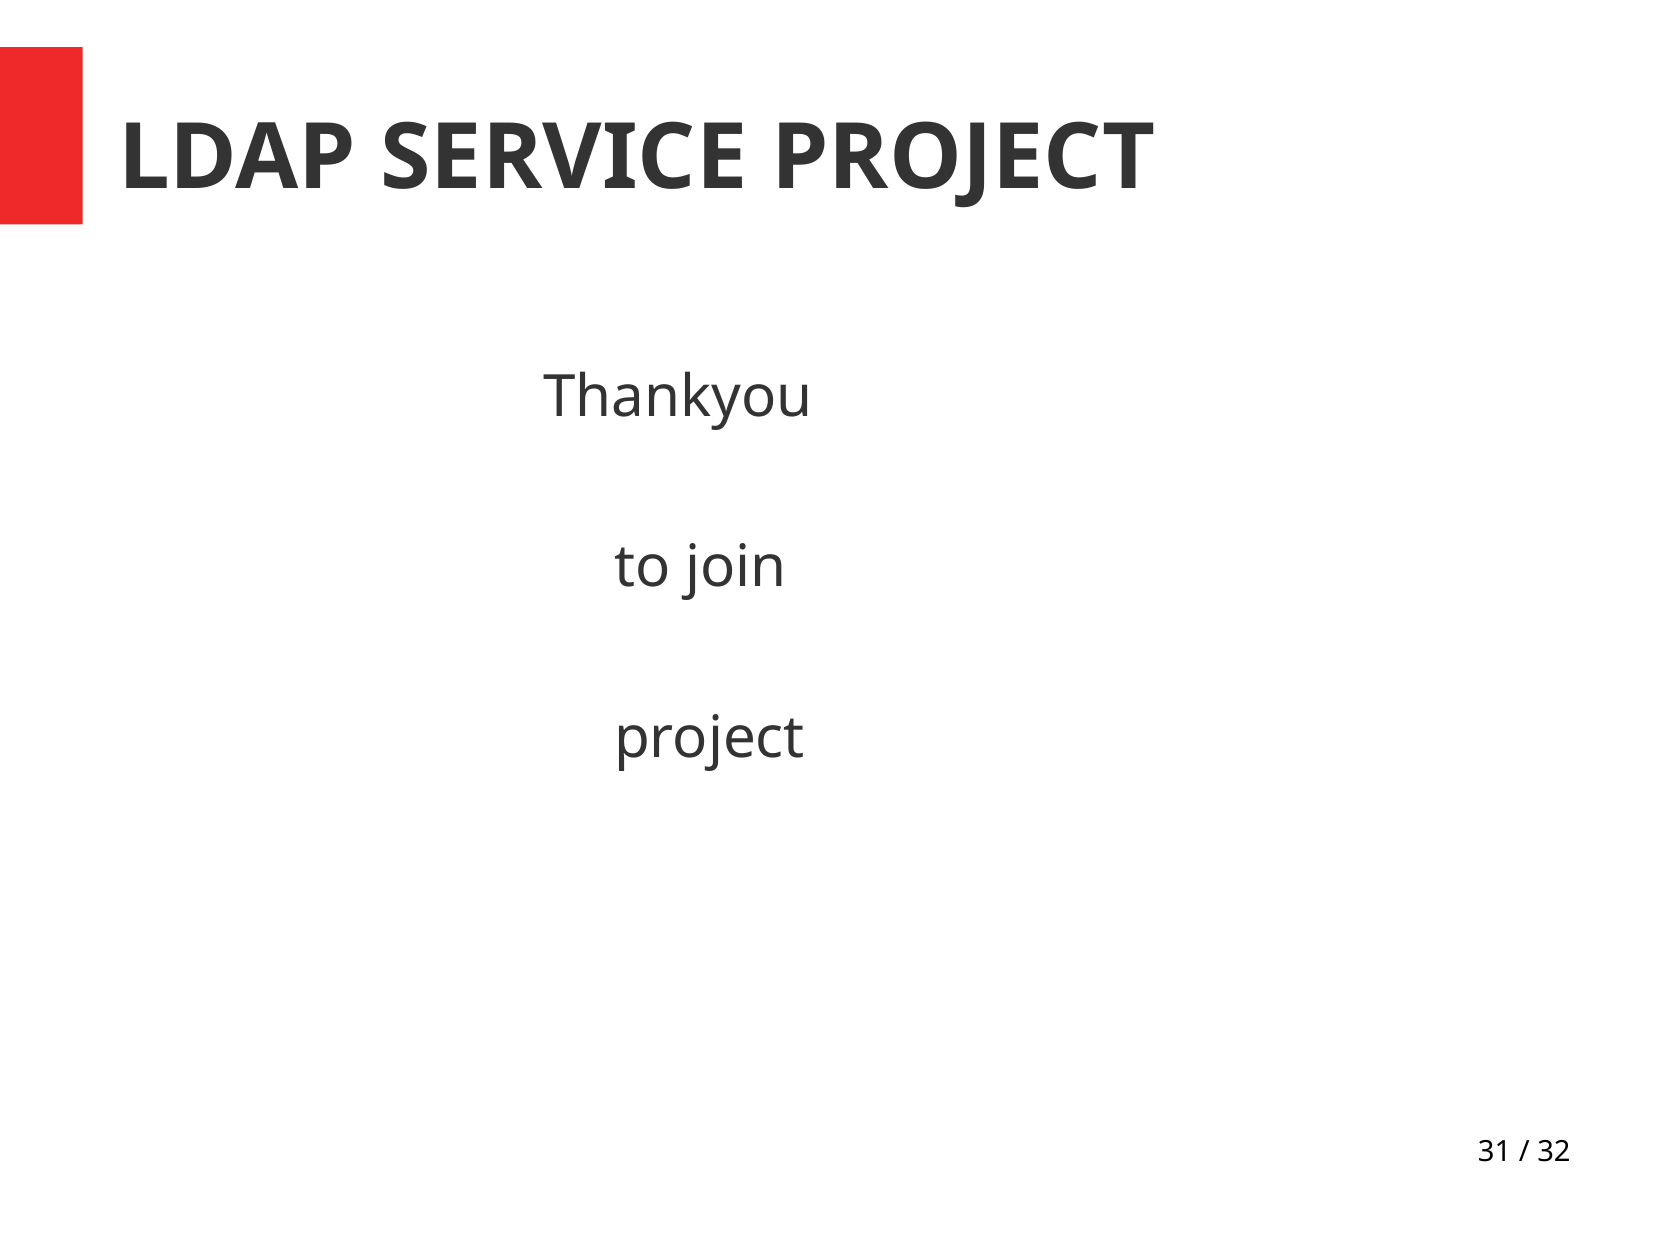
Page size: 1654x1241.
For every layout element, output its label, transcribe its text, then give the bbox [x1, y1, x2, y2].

title LDAP SERVICE PROJECT [118, 49, 1571, 257]
list Thankyou to join project [118, 354, 1536, 1074]
